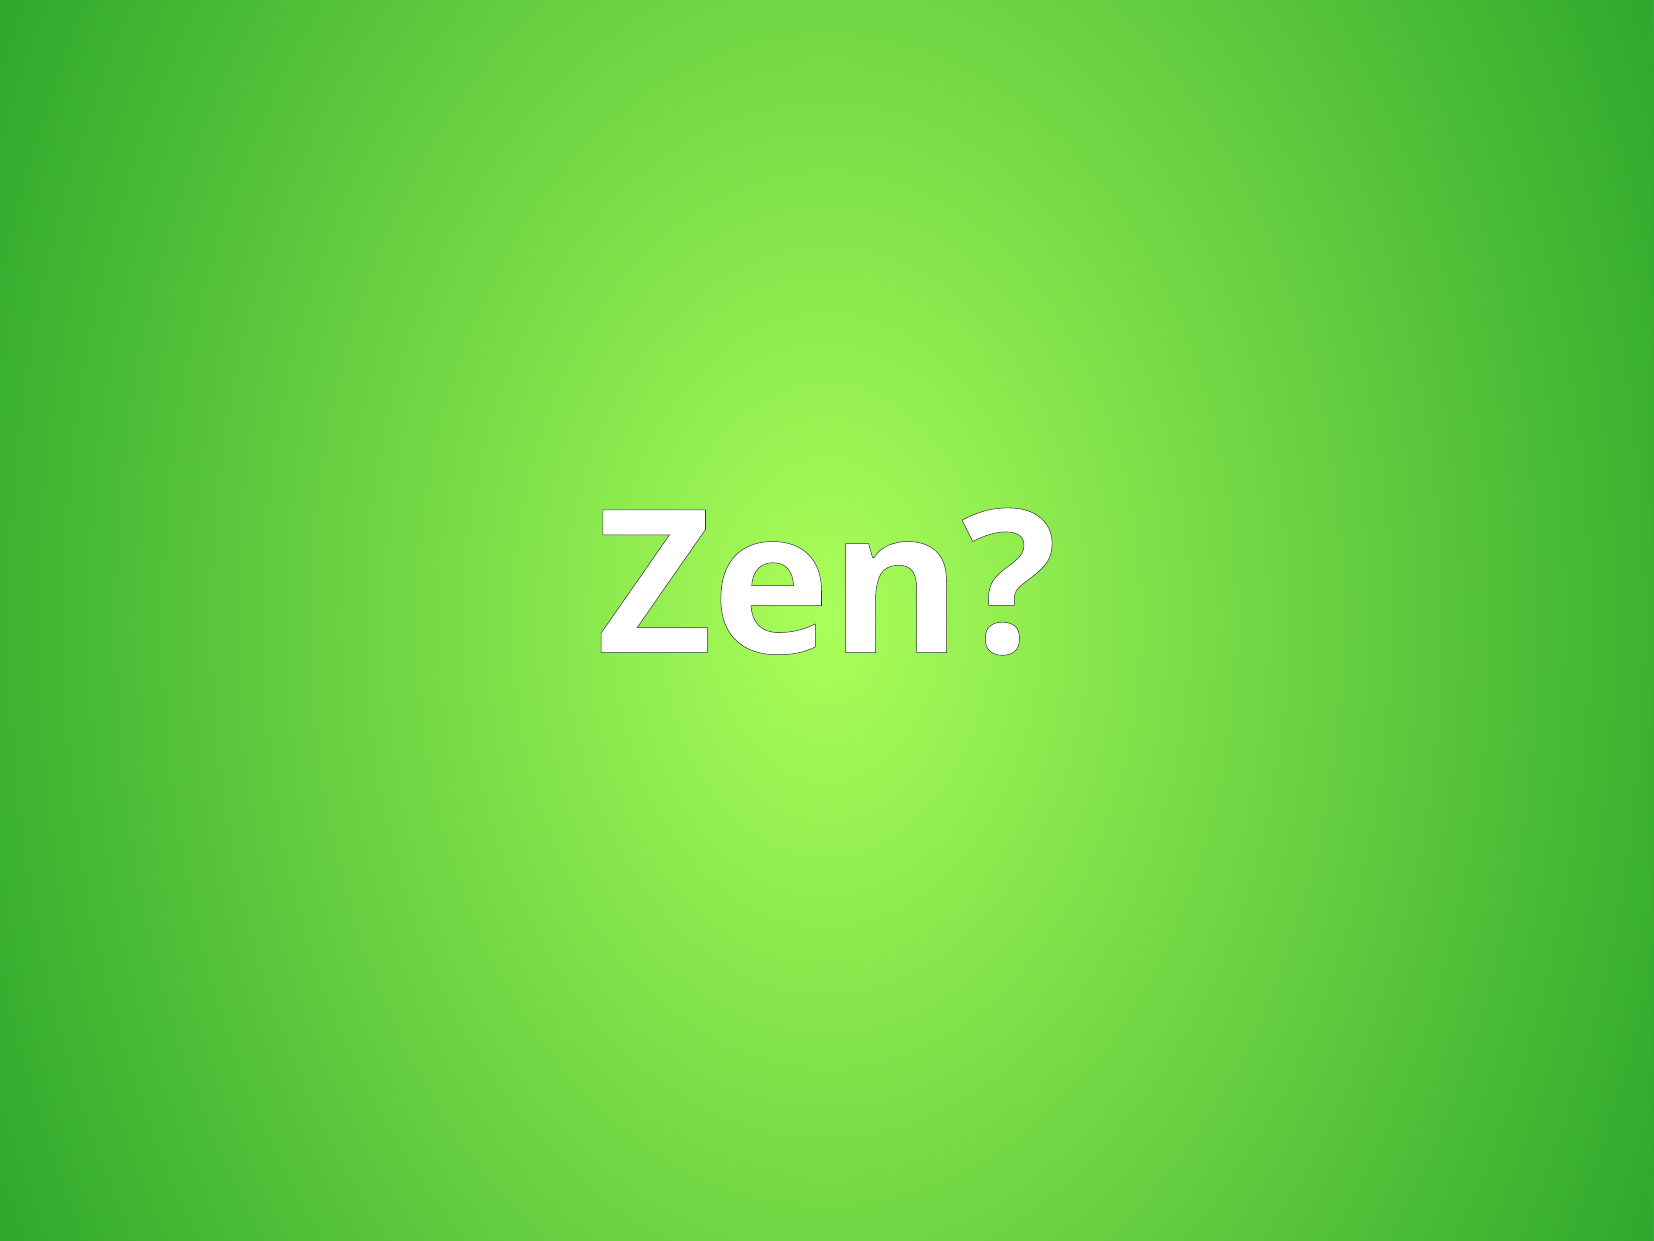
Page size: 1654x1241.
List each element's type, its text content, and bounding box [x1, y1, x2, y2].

subtitle Zen? [122, 236, 1531, 914]
